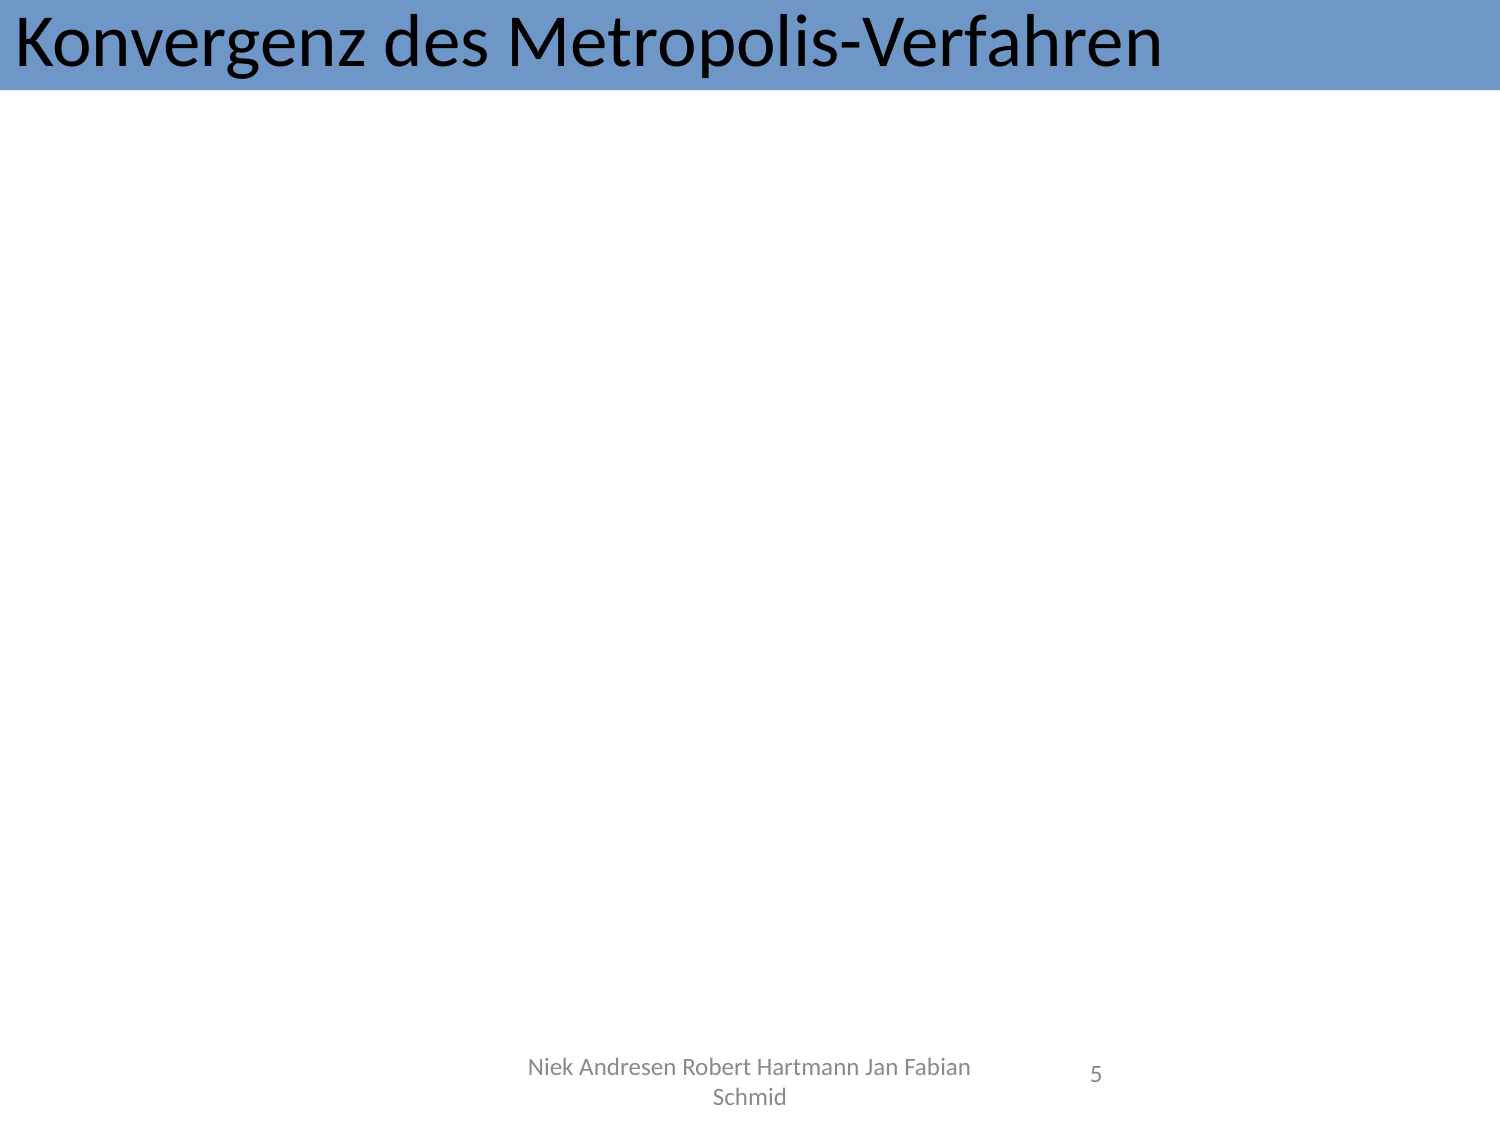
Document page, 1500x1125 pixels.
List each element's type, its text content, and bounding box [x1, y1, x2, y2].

text_box Konvergenz des Metropolis-Verfahren [0, 0, 1500, 91]
text_box Niek Andresen Robert Hartmann Jan Fabian Schmid [512, 1042, 988, 1103]
text_box 5 [1074, 1042, 1426, 1103]
